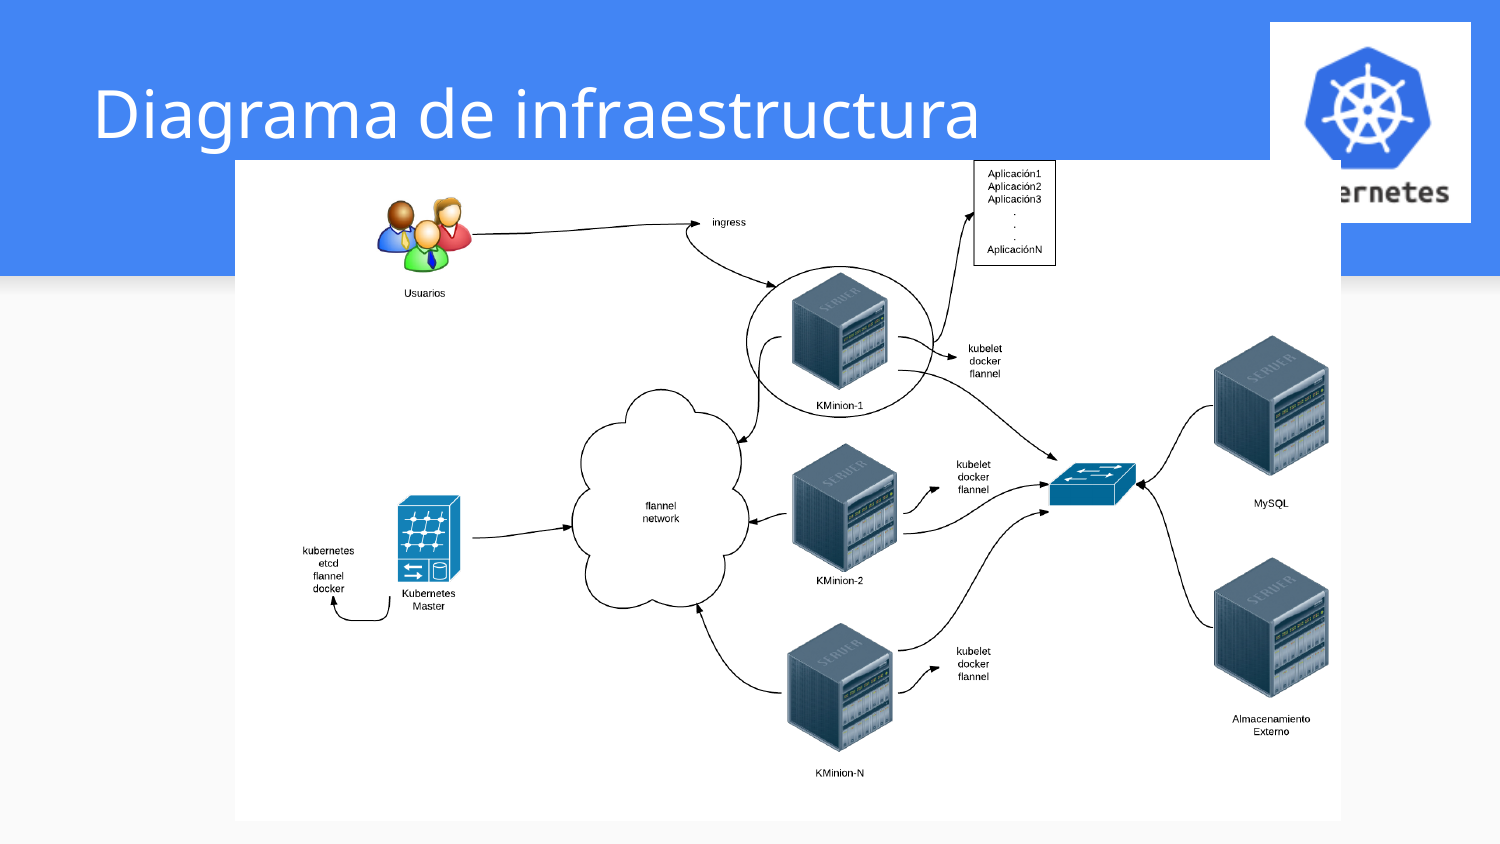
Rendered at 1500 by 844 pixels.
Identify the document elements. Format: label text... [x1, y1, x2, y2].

picture [1270, 22, 1471, 223]
title Diagrama de infraestructura [77, 121, 1427, 248]
picture [235, 160, 1341, 821]
